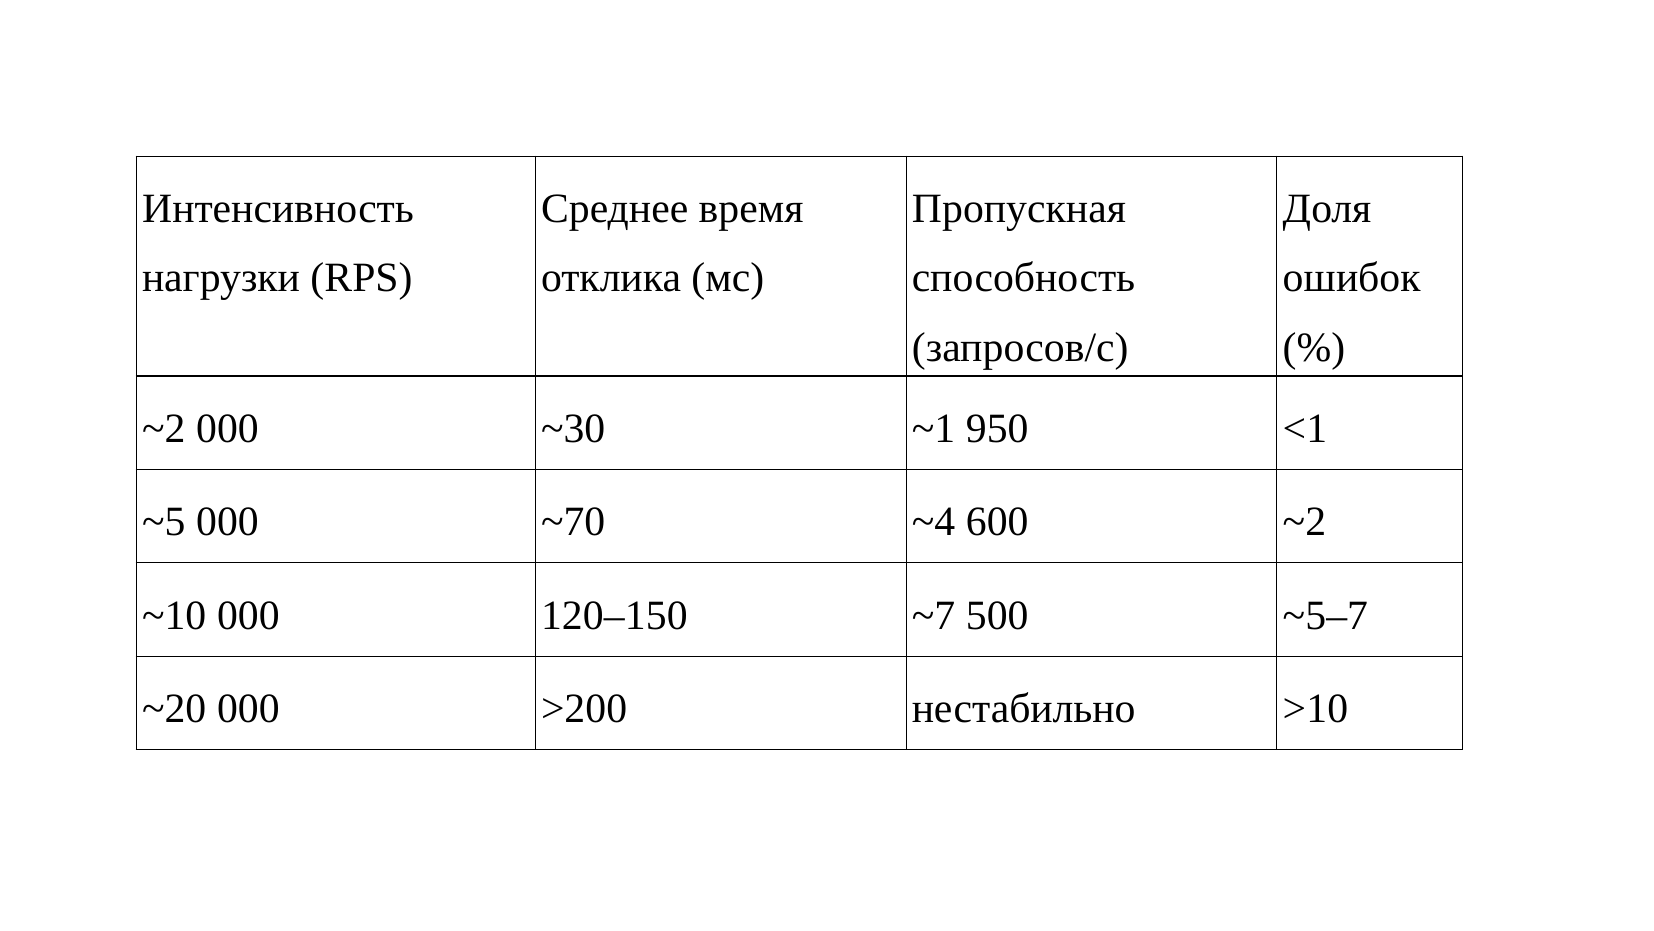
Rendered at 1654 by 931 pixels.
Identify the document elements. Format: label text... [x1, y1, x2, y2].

table_header Среднее время отклика (мс) [536, 157, 906, 375]
table_cell нестабильно [907, 657, 1276, 749]
table_cell >10 [1277, 657, 1462, 749]
table_cell ~2 [1277, 470, 1462, 562]
table_cell ~2 000 [137, 377, 535, 469]
table_header Интенсивность нагрузки (RPS) [137, 157, 535, 375]
table_header Доля ошибок (%) [1277, 157, 1462, 375]
table_cell 120–150 [536, 563, 906, 656]
table_cell ~4 600 [907, 470, 1276, 562]
table_cell ~30 [536, 377, 906, 469]
table_cell ~7 500 [907, 563, 1276, 656]
table_cell ~1 950 [907, 377, 1276, 469]
table_cell ~20 000 [137, 657, 535, 749]
table_cell <1 [1277, 377, 1462, 469]
table_cell ~10 000 [137, 563, 535, 656]
table_cell ~5 000 [137, 470, 535, 562]
table_cell ~70 [536, 470, 906, 562]
table_header Пропускная способность (запросов/с) [907, 157, 1276, 375]
table_cell >200 [536, 657, 906, 749]
table_cell ~5–7 [1277, 563, 1462, 656]
